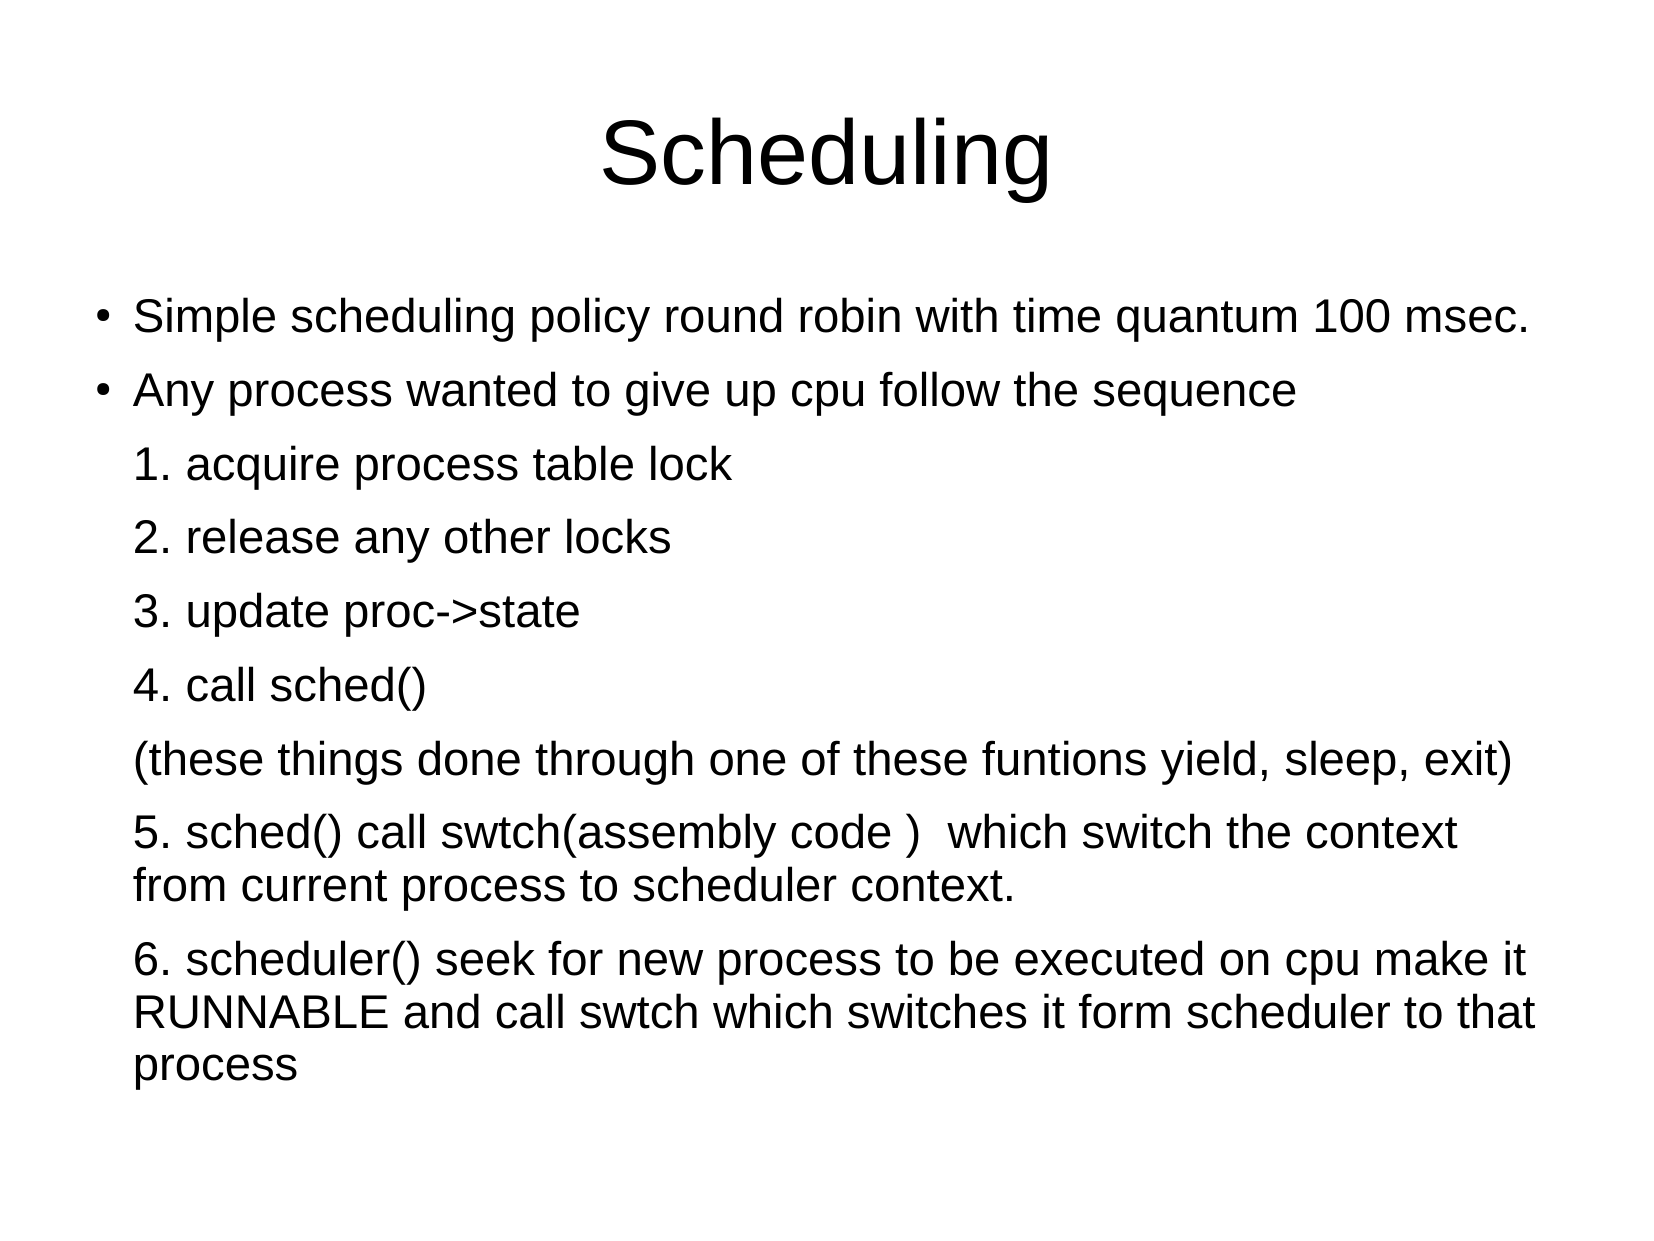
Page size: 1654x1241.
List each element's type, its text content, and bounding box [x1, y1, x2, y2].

title Scheduling [82, 49, 1571, 257]
list Simple scheduling policy round robin with time quantum 100 msec. Any process wanted to give up cpu follow the sequence 1. acquire process table lock 2. release any other locks 3. update proc->state 4. call sched() (these things done through one of these funtions yield, sleep, exit) 5. sched() call swtch(assembly code ) which switch the context from current process to scheduler context. 6. scheduler() seek for new process to be executed on cpu make it RUNNABLE and call swtch which switches it form scheduler to that process [82, 290, 1538, 1146]
